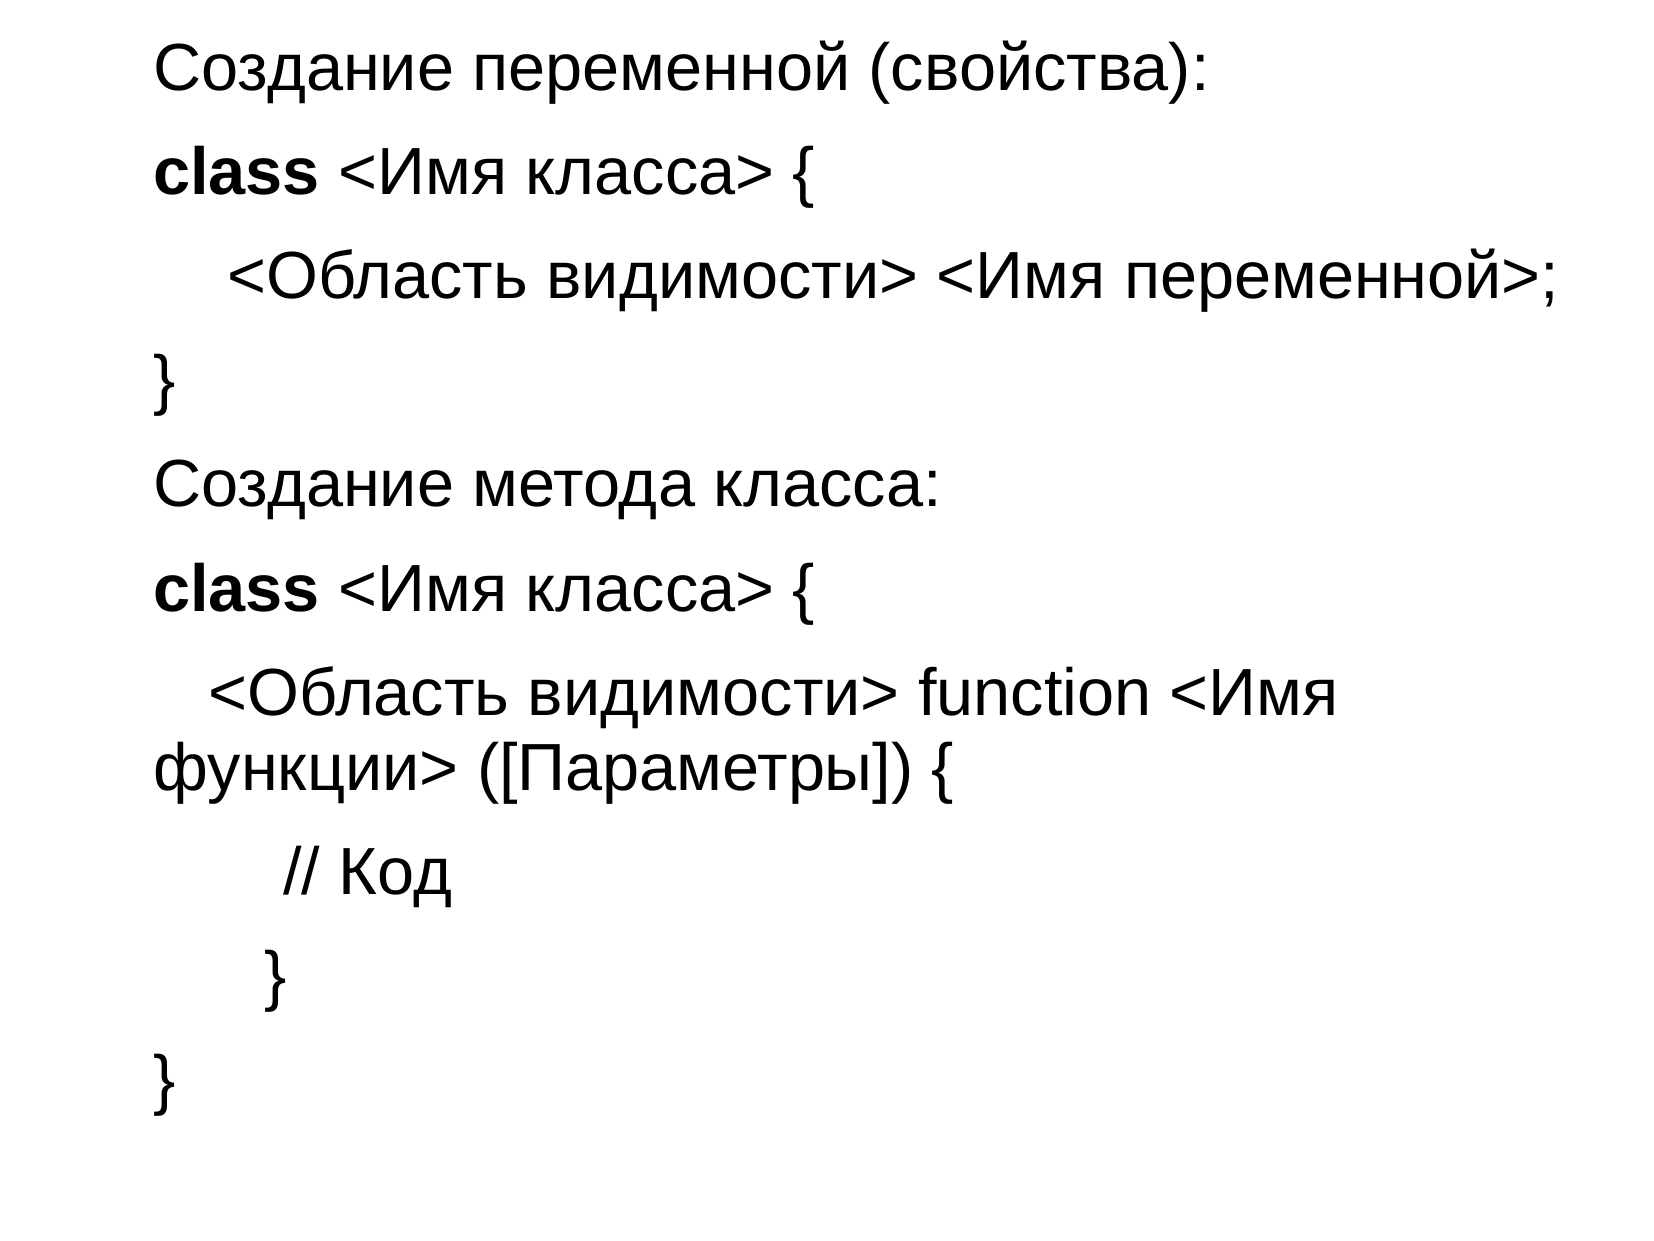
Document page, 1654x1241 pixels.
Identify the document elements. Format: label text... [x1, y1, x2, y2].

list Создание переменной (свойства): class <Имя класса> { <Область видимости> <Имя переменной>; } Создание метода класса: class <Имя класса> { <Область видимости> function <Имя функции> ([Параметры]) { // Код } } [82, 29, 1571, 1211]
